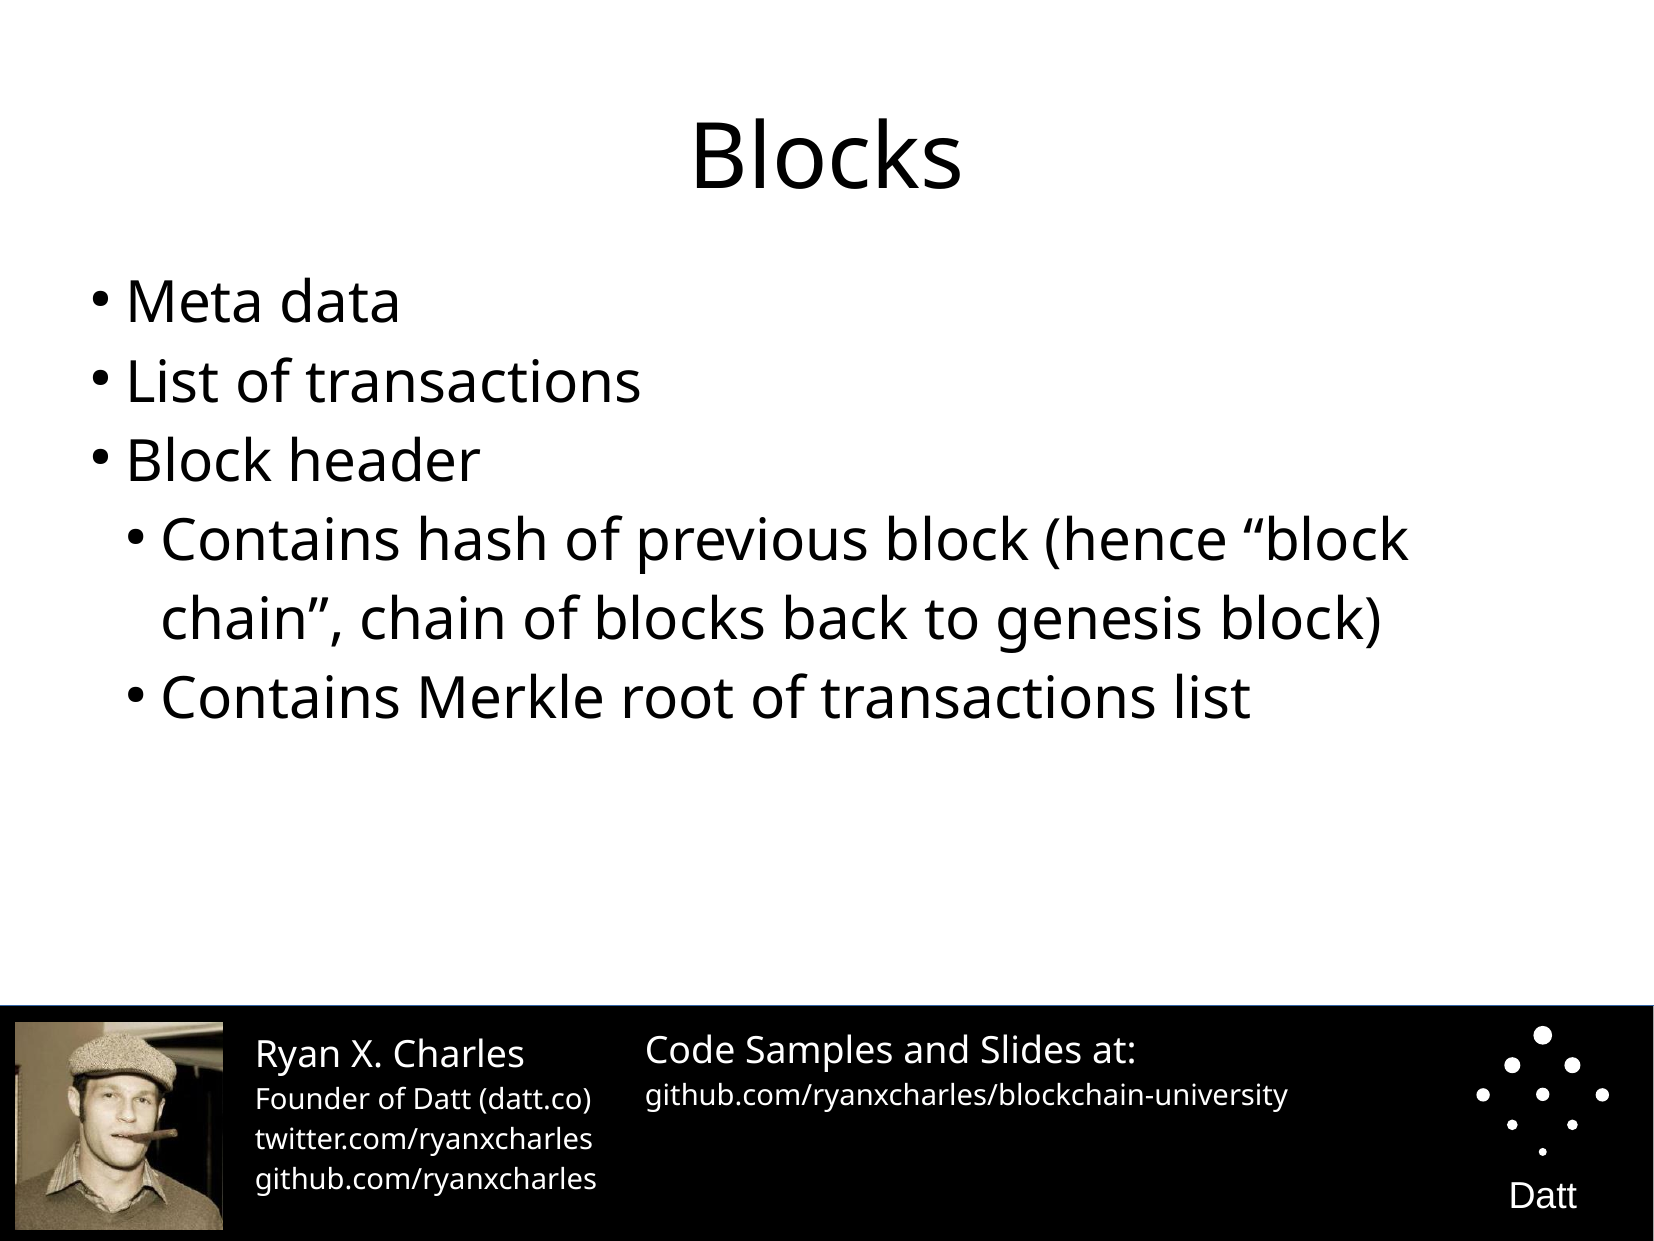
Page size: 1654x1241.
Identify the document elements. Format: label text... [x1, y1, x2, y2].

picture [1475, 1023, 1611, 1159]
text_box [0, 1005, 1654, 1241]
title Blocks [82, 49, 1571, 257]
subtitle Meta data List of transactions Block header Contains hash of previous block (hence “block chain”, chain of blocks back to genesis block) Contains Merkle root of transactions list [90, 260, 1546, 961]
picture [15, 1022, 223, 1231]
text_box Code Samples and Slides at: github.com/ryanxcharles/blockchain-university [630, 1015, 1403, 1156]
text_box Datt [1452, 1167, 1633, 1241]
text_box Ryan X. Charles Founder of Datt (datt.co) twitter.com/ryanxcharles github.com/ryanxcharles [240, 1020, 976, 1241]
